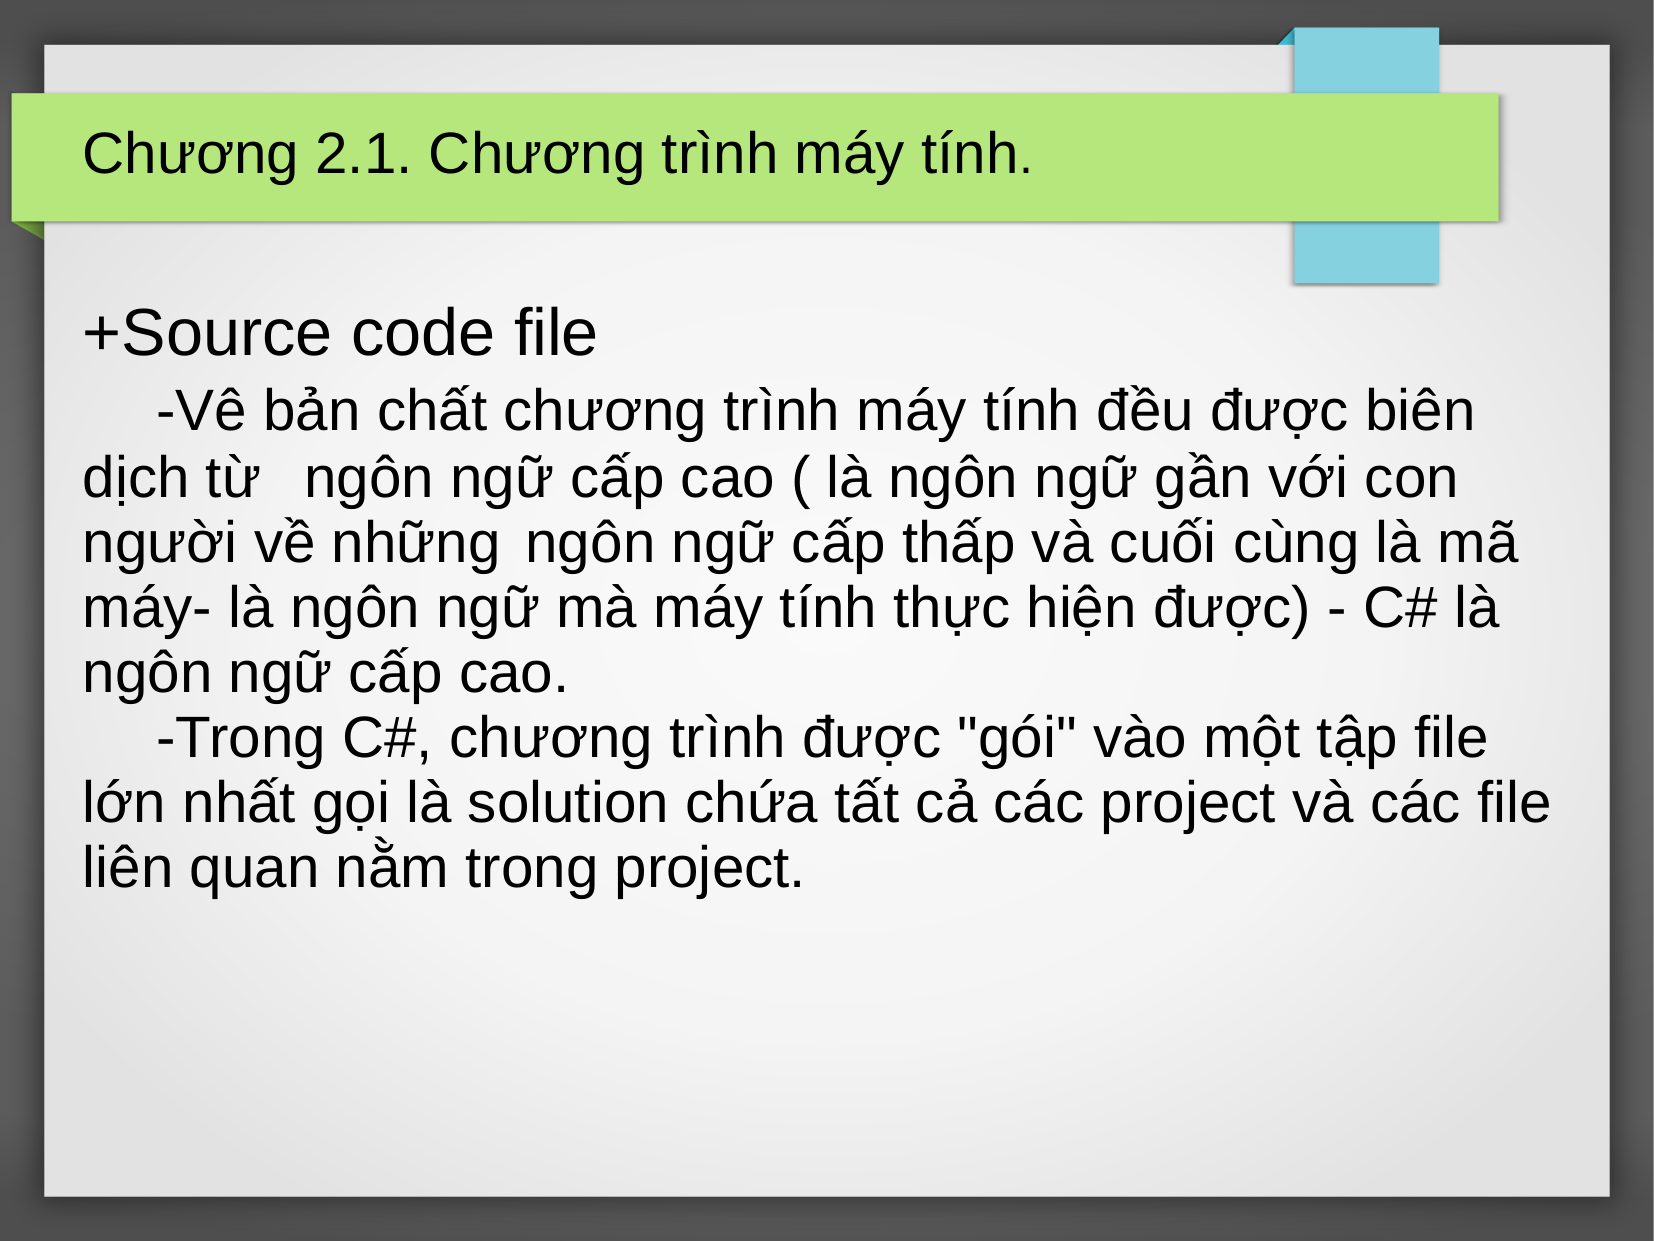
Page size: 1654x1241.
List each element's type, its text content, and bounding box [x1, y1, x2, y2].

picture [0, 0, 1654, 1241]
subtitle +Source code file -Vê bản chất chương trình máy tính đều được biên dịch từ ngôn ngữ cấp cao ( là ngôn ngữ gần với con người về những ngôn ngữ cấp thấp và cuối cùng là mã máy- là ngôn ngữ mà máy tính thực hiện được) - C# là ngôn ngữ cấp cao. -Trong C#, chương trình được "gói" vào một tập file lớn nhất gọi là solution chứa tất cả các project và các file liên quan nằm trong project. [82, 295, 1571, 1015]
title Chương 2.1. Chương trình máy tính. [82, 94, 1264, 213]
